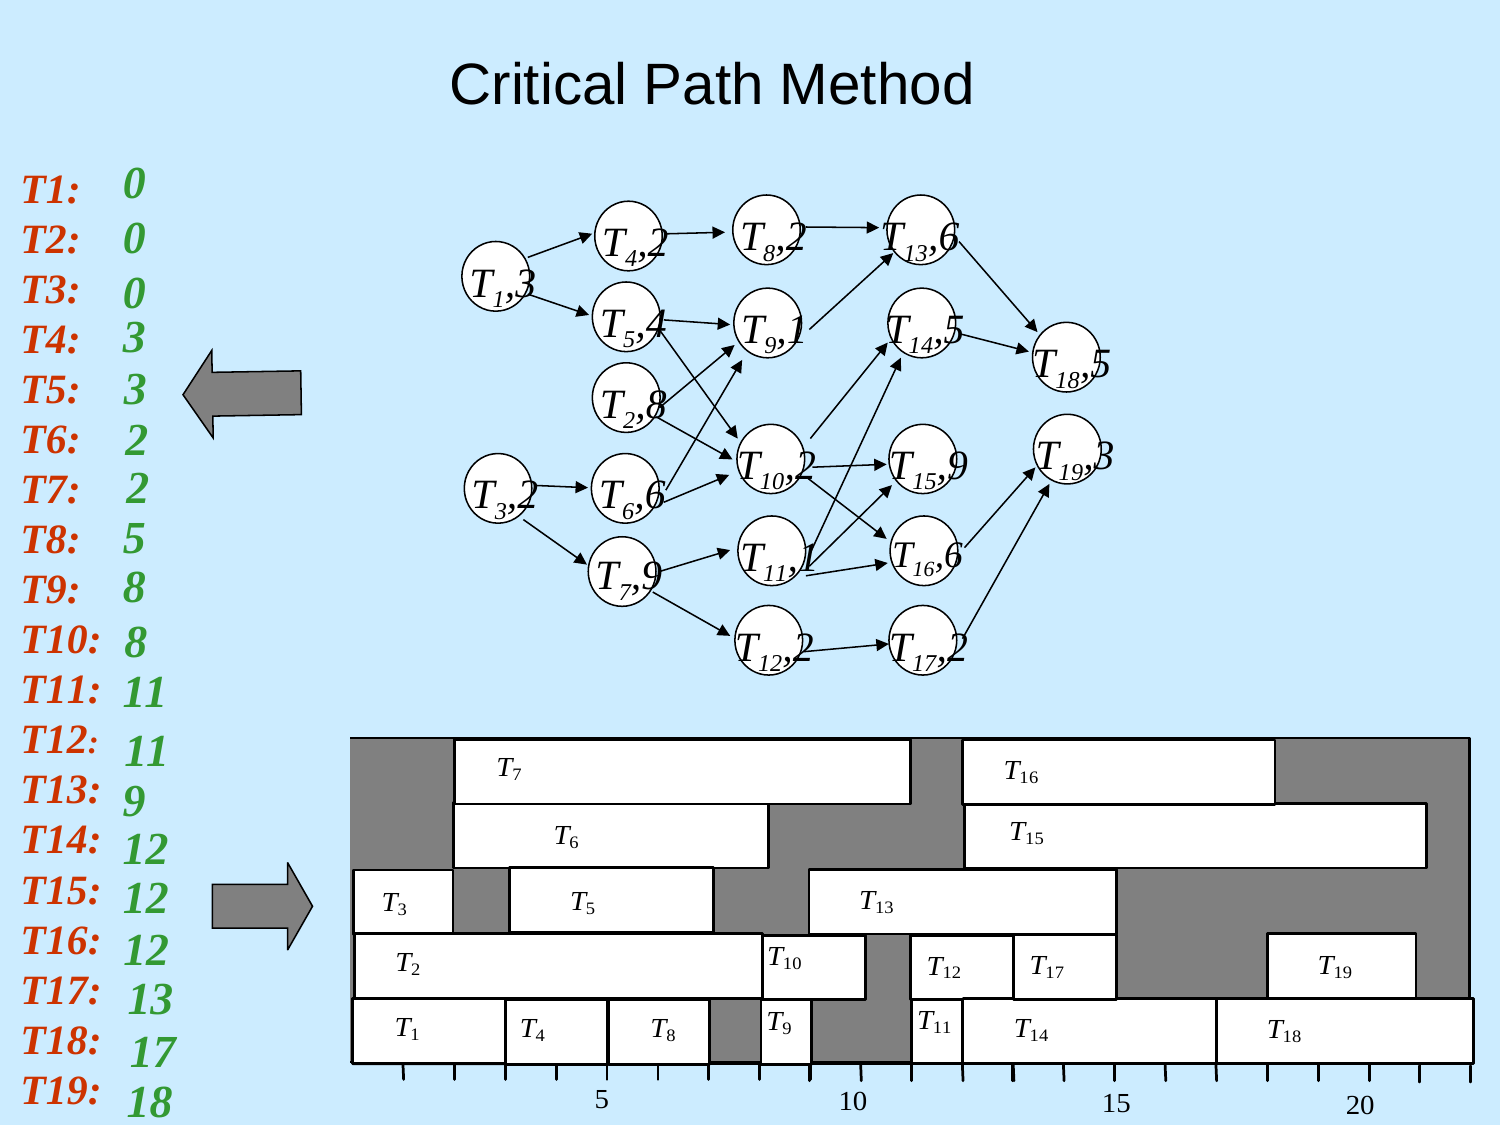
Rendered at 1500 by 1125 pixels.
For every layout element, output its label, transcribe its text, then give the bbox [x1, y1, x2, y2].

text_box T2,8 [653, 392, 662, 403]
text_box 11 [136, 653, 221, 712]
text_box [747, 195, 786, 201]
text_box 18 [111, 1064, 225, 1125]
text_box [905, 515, 943, 522]
text_box [750, 605, 787, 611]
text_box [1048, 414, 1086, 420]
text_box T2,8 [689, 368, 704, 376]
text_box T11,1 [725, 522, 855, 578]
text_box 2 [110, 401, 186, 473]
text_box [901, 667, 945, 676]
text_box T13,6 [865, 201, 981, 257]
text_box [900, 350, 944, 358]
text_box T6,6 [649, 494, 659, 507]
title Critical Path Method [0, 0, 1463, 175]
text_box T4,2 [587, 207, 705, 263]
text_box T14,5 [870, 294, 1017, 350]
text_box T15,9 [874, 430, 986, 486]
text_box T1,3 [454, 247, 580, 304]
text_box T5,4 [585, 288, 705, 344]
text_box 0 0 0 [129, 280, 139, 298]
text_box [902, 578, 945, 586]
text_box [1047, 322, 1085, 328]
text_box [605, 344, 648, 352]
text_box 3 [108, 298, 184, 370]
text_box 2 [111, 450, 187, 521]
text_box [607, 453, 644, 459]
text_box [746, 350, 789, 358]
chart [350, 737, 1476, 1125]
text_box [603, 515, 647, 524]
text_box T5,4 [649, 314, 660, 328]
text_box T2,8 [697, 372, 705, 390]
text_box 3 [109, 351, 185, 422]
text_box 12 [136, 859, 221, 912]
text_box T10,2 [722, 430, 834, 486]
text_box [752, 515, 791, 522]
text_box [903, 288, 941, 294]
text_box [598, 596, 647, 607]
text_box [904, 605, 942, 611]
text_box T14,5 [1007, 294, 1017, 306]
text_box [1044, 384, 1088, 393]
text_box [901, 195, 940, 201]
text_box T8,2 [725, 201, 855, 257]
text_box T11,1 [810, 522, 852, 563]
text_box 0 0 0 [108, 144, 184, 298]
text_box T12,2 [720, 611, 855, 667]
text_box 12 [136, 811, 221, 859]
text_box [476, 515, 520, 524]
text_box T1: T2: T3: T4: T5: T6: T7: T8: T9: T10: T11: T12: T13: T14: T15: T16: T17: T18: T19: [5, 154, 136, 1121]
text_box 9 [136, 784, 221, 811]
text_box 5 [108, 499, 184, 571]
text_box [901, 486, 944, 494]
text_box T2,8 [660, 381, 705, 425]
text_box T9,1 [726, 294, 842, 350]
text_box T19,3 [1020, 420, 1167, 476]
text_box 17 [136, 1042, 140, 1061]
text_box [745, 257, 788, 265]
text_box T7,9 [580, 540, 705, 596]
text_box [607, 281, 646, 288]
text_box T6,6 [584, 459, 705, 515]
text_box 11 [136, 712, 223, 784]
text_box T7,9 [647, 563, 658, 576]
text_box [477, 241, 514, 247]
text_box [1045, 476, 1089, 484]
text_box 12 [136, 912, 222, 983]
text_box [609, 201, 647, 207]
text_box [605, 425, 648, 433]
text_box [905, 257, 942, 265]
text_box [747, 667, 791, 676]
text_box [750, 578, 793, 586]
text_box T3,2 [456, 459, 580, 515]
text_box [749, 288, 787, 294]
text_box 8 [108, 571, 184, 620]
text_box 13 [136, 960, 226, 1013]
text_box [183, 350, 302, 438]
text_box [607, 263, 650, 271]
text_box 17 [136, 1013, 228, 1085]
text_box [607, 536, 637, 540]
text_box [212, 862, 313, 951]
text_box [608, 362, 644, 368]
text_box [749, 486, 792, 494]
text_box [752, 424, 790, 430]
text_box T16,6 [877, 522, 984, 578]
text_box [475, 304, 517, 312]
text_box T2,8 [585, 368, 692, 425]
text_box [904, 424, 942, 430]
text_box T2,8 [649, 405, 660, 417]
text_box 8 [109, 603, 185, 675]
text_box [480, 453, 517, 459]
text_box T17,2 [874, 611, 1005, 667]
text_box T18,5 [1017, 328, 1130, 384]
